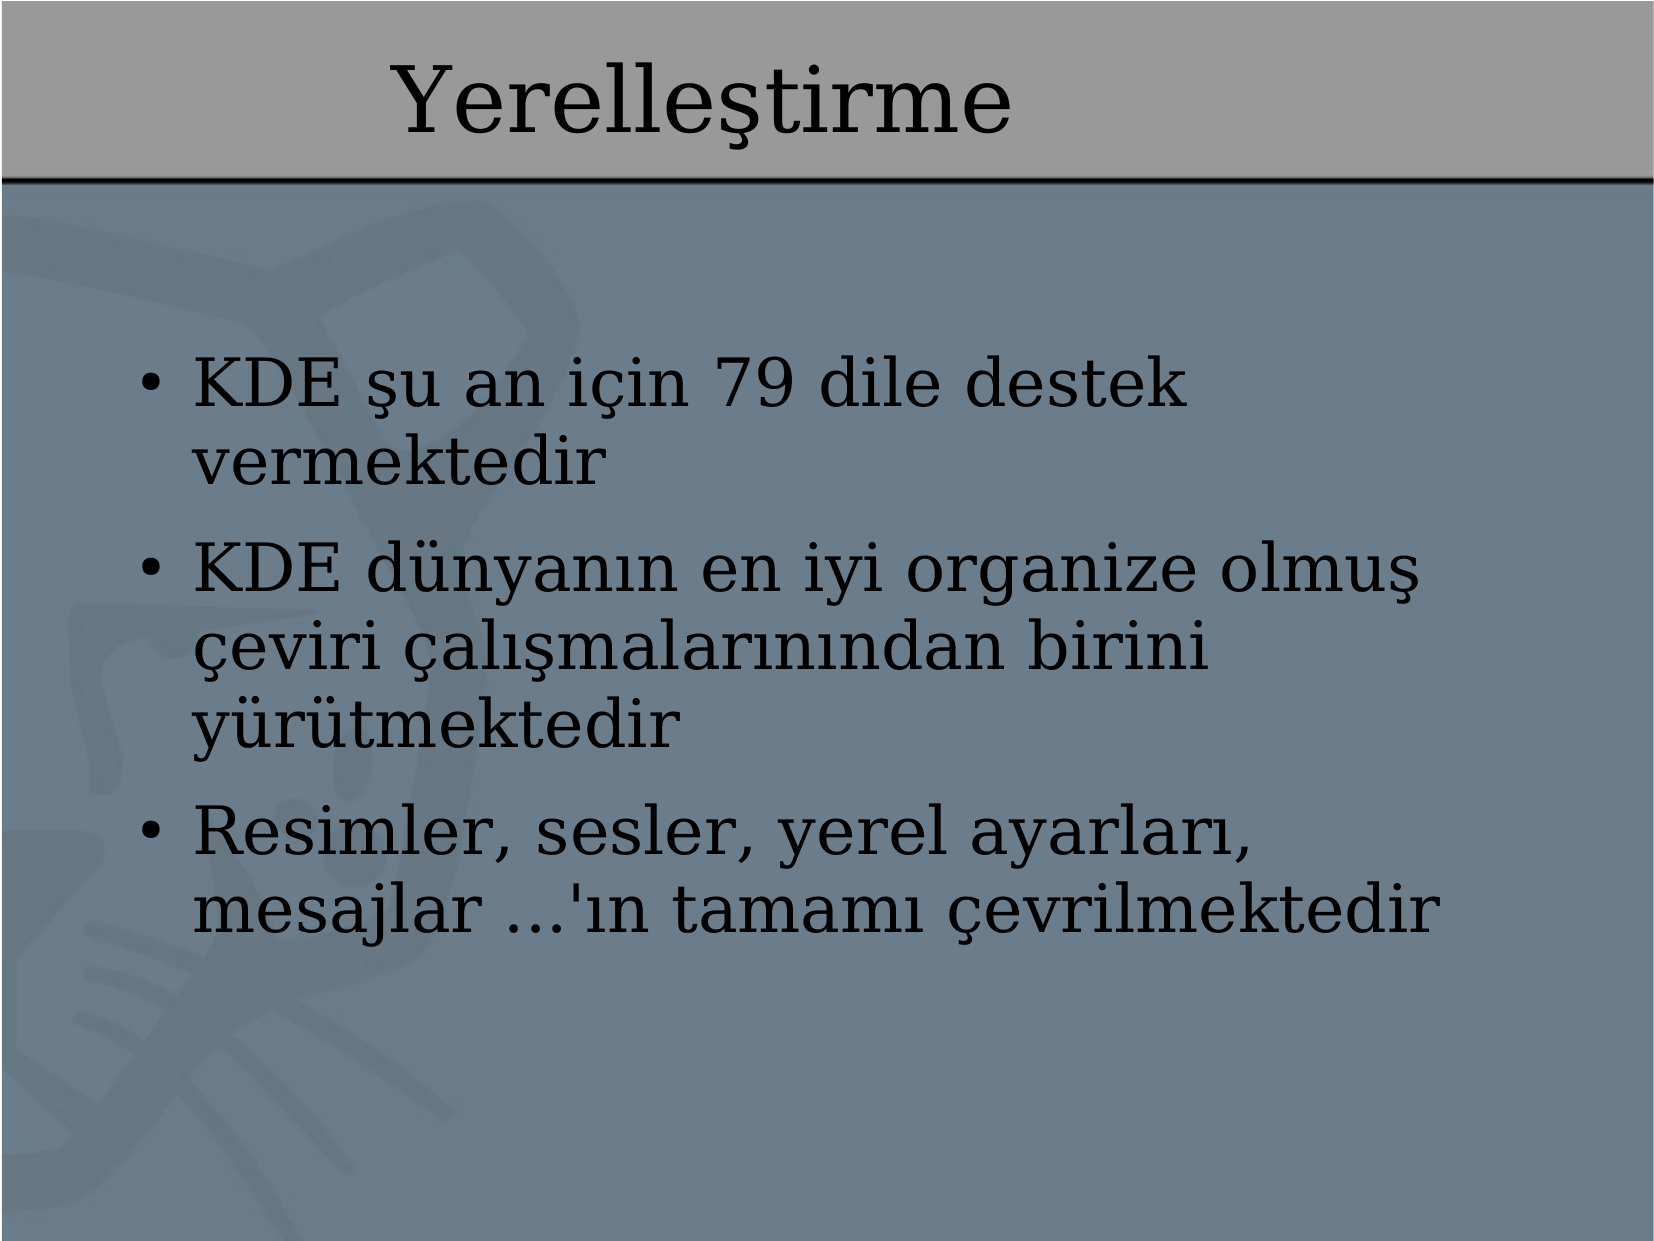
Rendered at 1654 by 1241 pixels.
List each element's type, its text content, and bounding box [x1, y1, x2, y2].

title Yerelleştirme [0, 0, 1410, 204]
list KDE şu an için 79 dile destek vermektedir KDE dünyanın en iyi organize olmuş çeviri çalışmalarınından birini yürütmektedir Resimler, sesler, yerel ayarları, mesajlar ...'ın tamamı çevrilmektedir [121, 344, 1534, 1127]
picture [1, 1, 1654, 1241]
